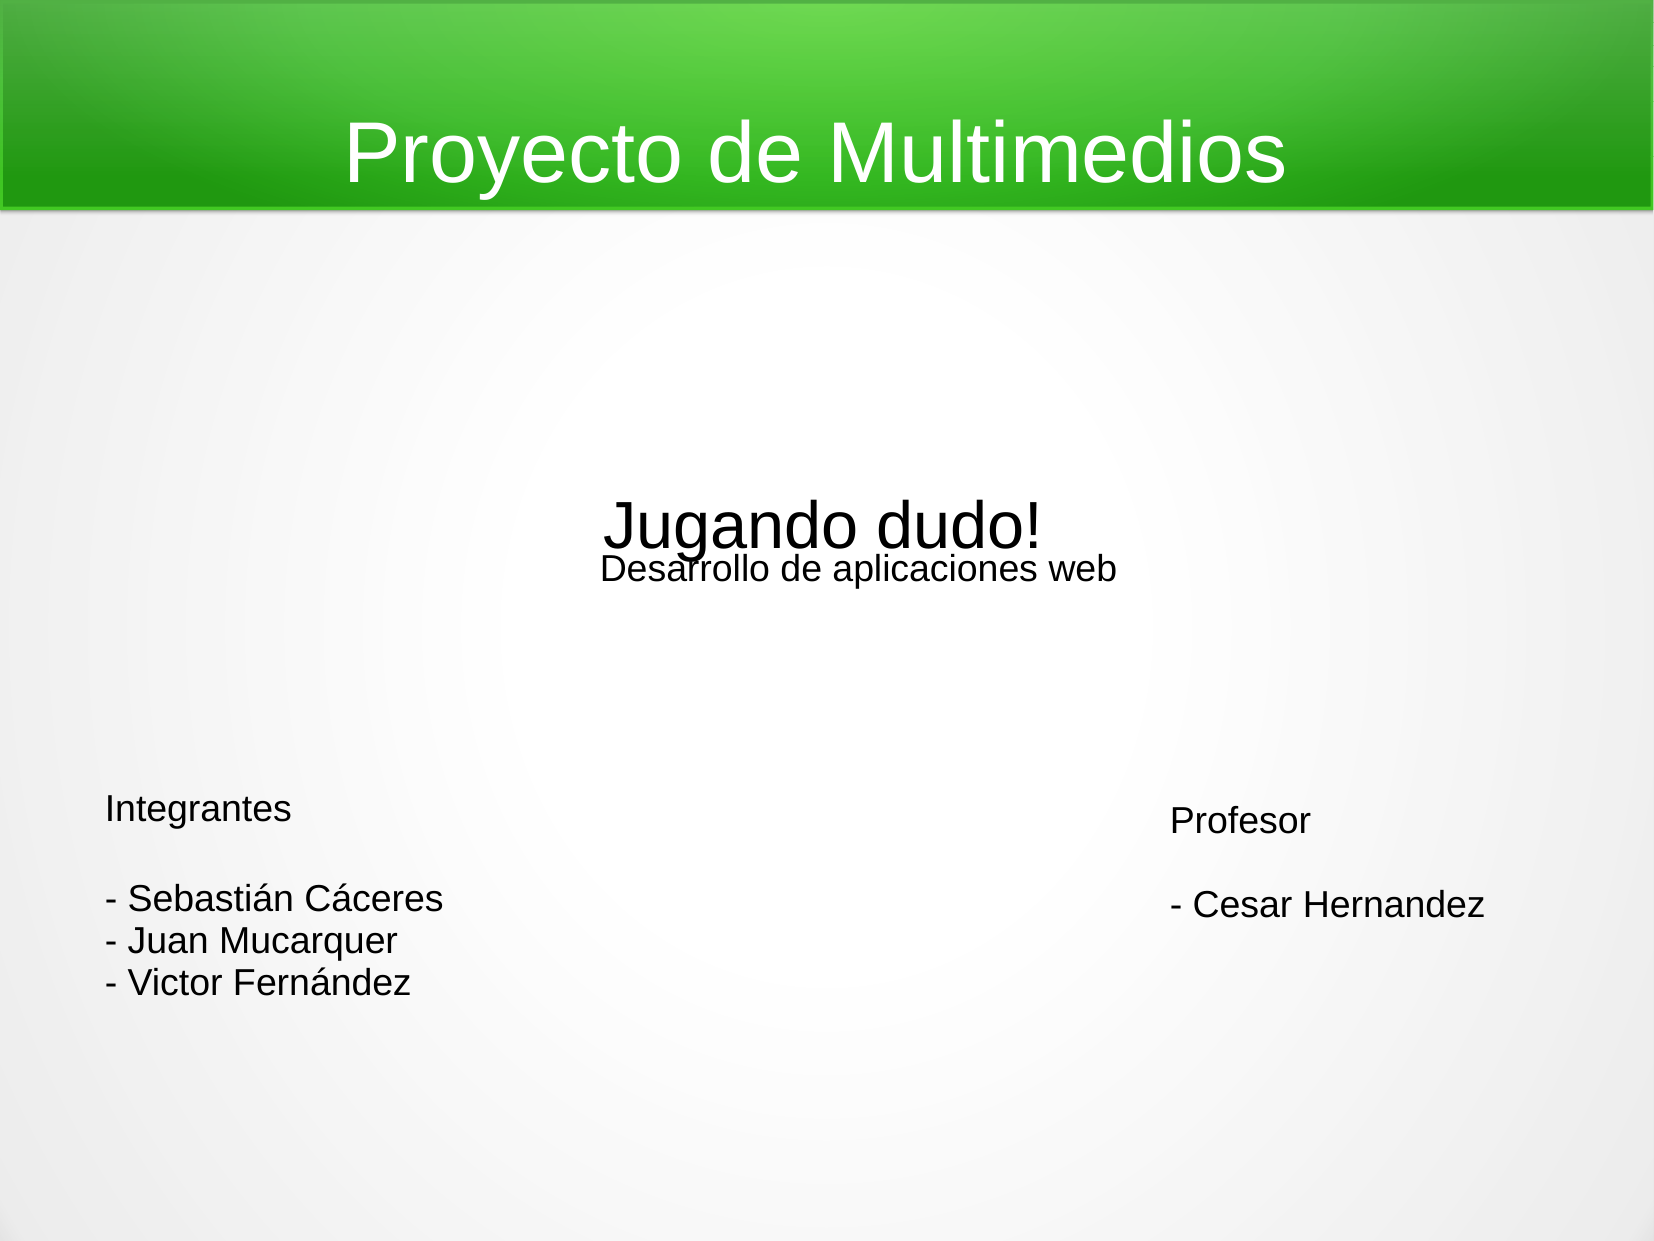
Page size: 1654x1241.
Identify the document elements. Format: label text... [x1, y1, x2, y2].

text_box Integrantes [90, 780, 273, 842]
subtitle Jugando dudo! [71, 450, 1576, 975]
title Proyecto de Multimedios [71, 49, 1561, 257]
text_box Profesor - Cesar Hernandez [1155, 791, 1516, 994]
text_box Desarrollo de aplicaciones web [585, 540, 1231, 649]
text_box - Sebastián Cáceres - Juan Mucarquer - Victor Fernández [90, 870, 398, 1026]
